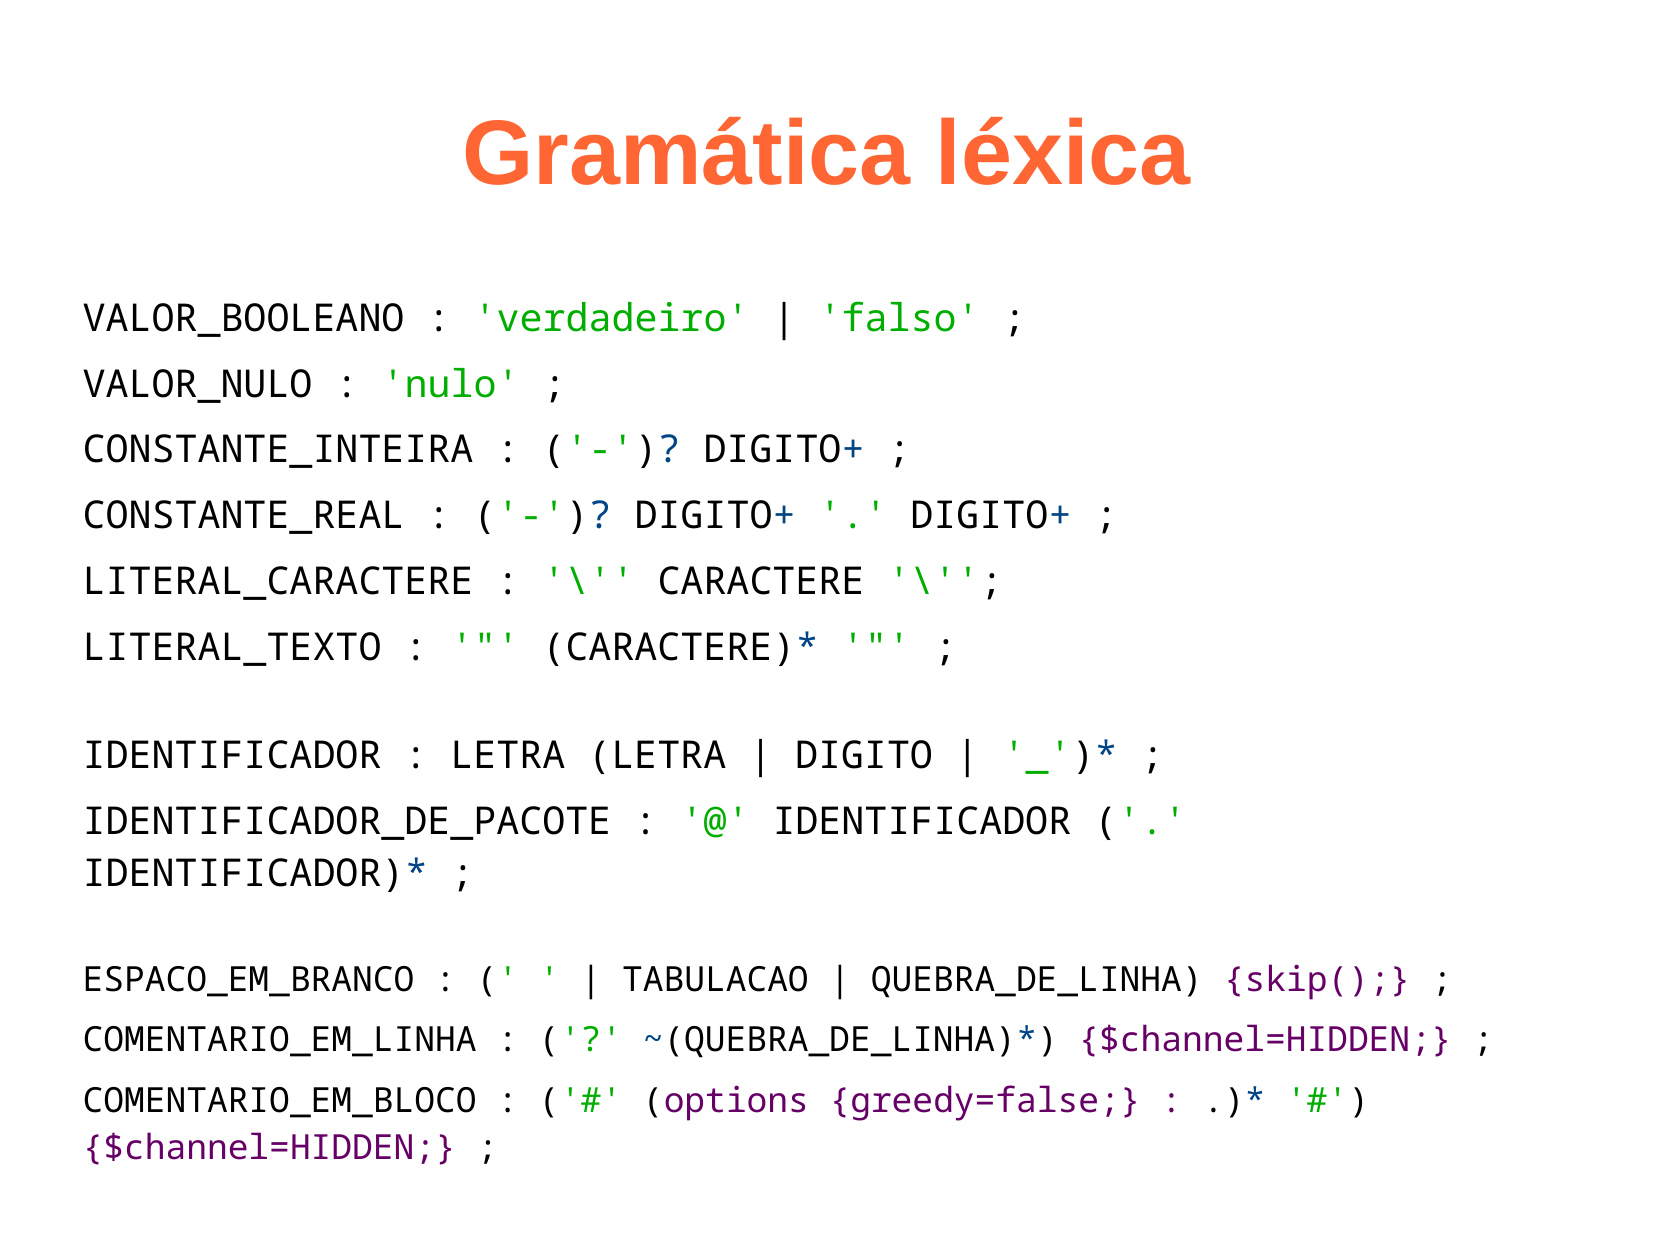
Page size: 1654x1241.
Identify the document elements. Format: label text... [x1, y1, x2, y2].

list VALOR_BOOLEANO : 'verdadeiro' | 'falso' ; VALOR_NULO : 'nulo' ; CONSTANTE_INTEIRA : ('-')? DIGITO+ ; CONSTANTE_REAL : ('-')? DIGITO+ '.' DIGITO+ ; LITERAL_CARACTERE : '\'' CARACTERE '\''; LITERAL_TEXTO : '"' (CARACTERE)* '"' ; IDENTIFICADOR : LETRA (LETRA | DIGITO | '_')* ; IDENTIFICADOR_DE_PACOTE : '@' IDENTIFICADOR ('.' IDENTIFICADOR)* ; ESPACO_EM_BRANCO : (' ' | TABULACAO | QUEBRA_DE_LINHA) {skip();} ; COMENTARIO_EM_LINHA : ('?' ~(QUEBRA_DE_LINHA)*) {$channel=HIDDEN;} ; COMENTARIO_EM_BLOCO : ('#' (options {greedy=false;} : .)* '#') {$channel=HIDDEN;} ; [82, 290, 1548, 1182]
title Gramática léxica [82, 49, 1571, 257]
